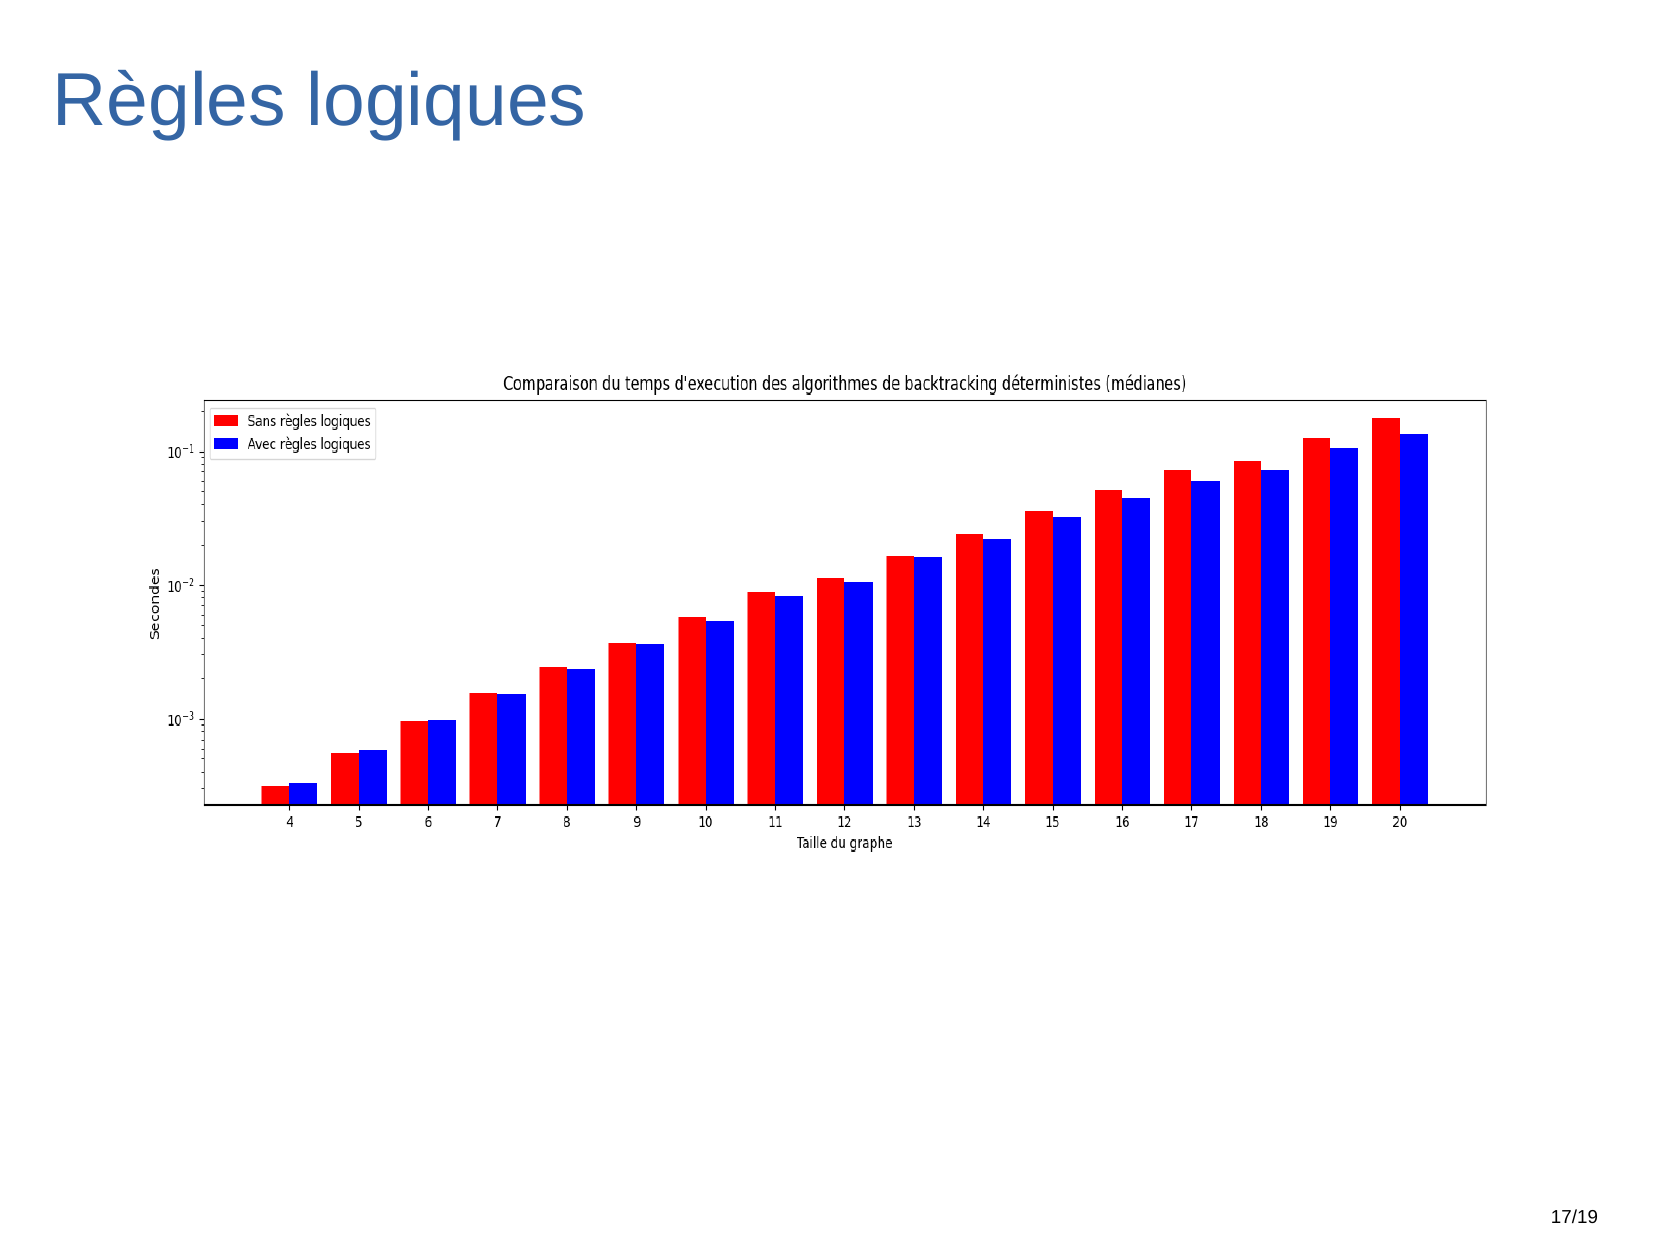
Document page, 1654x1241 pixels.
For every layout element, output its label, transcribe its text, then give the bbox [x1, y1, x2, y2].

picture [0, 337, 1651, 863]
text_box 17/19 [1536, 1198, 1613, 1235]
text_box Règles logiques [37, 50, 638, 151]
